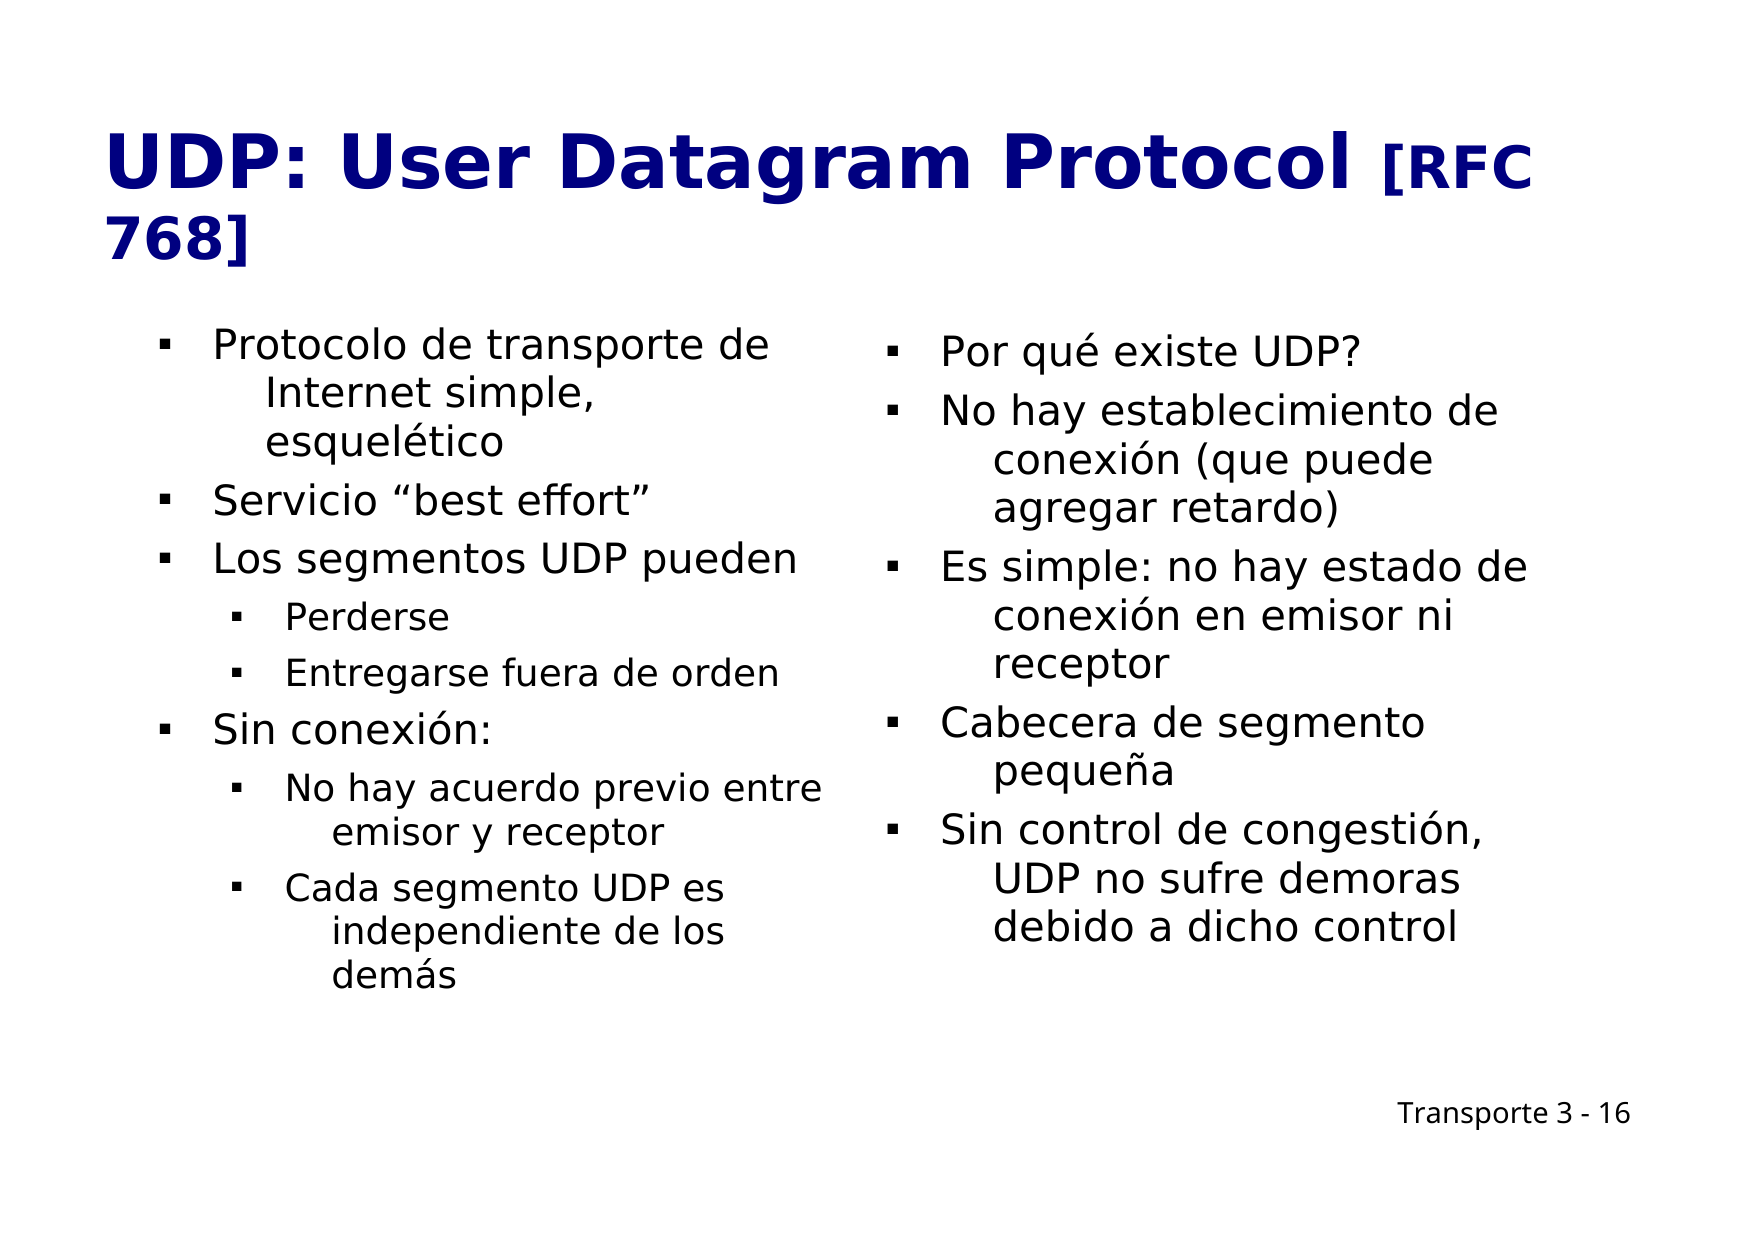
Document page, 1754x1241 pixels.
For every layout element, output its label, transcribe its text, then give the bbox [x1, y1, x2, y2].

list Protocolo de transporte de Internet simple, esquelético Servicio “best effort” Los segmentos UDP pueden Perderse Entregarse fuera de orden Sin conexión: No hay acuerdo previo entre emisor y receptor Cada segmento UDP es independiente de los demás [154, 320, 833, 998]
list Por qué existe UDP? No hay establecimiento de conexión (que puede agregar retardo) Es simple: no hay estado de conexión en emisor ni receptor Cabecera de segmento pequeña Sin control de congestión, UDP no sufre demoras debido a dicho control [866, 320, 1546, 1098]
title UDP: User Datagram Protocol [RFC 768] [88, 95, 1654, 298]
